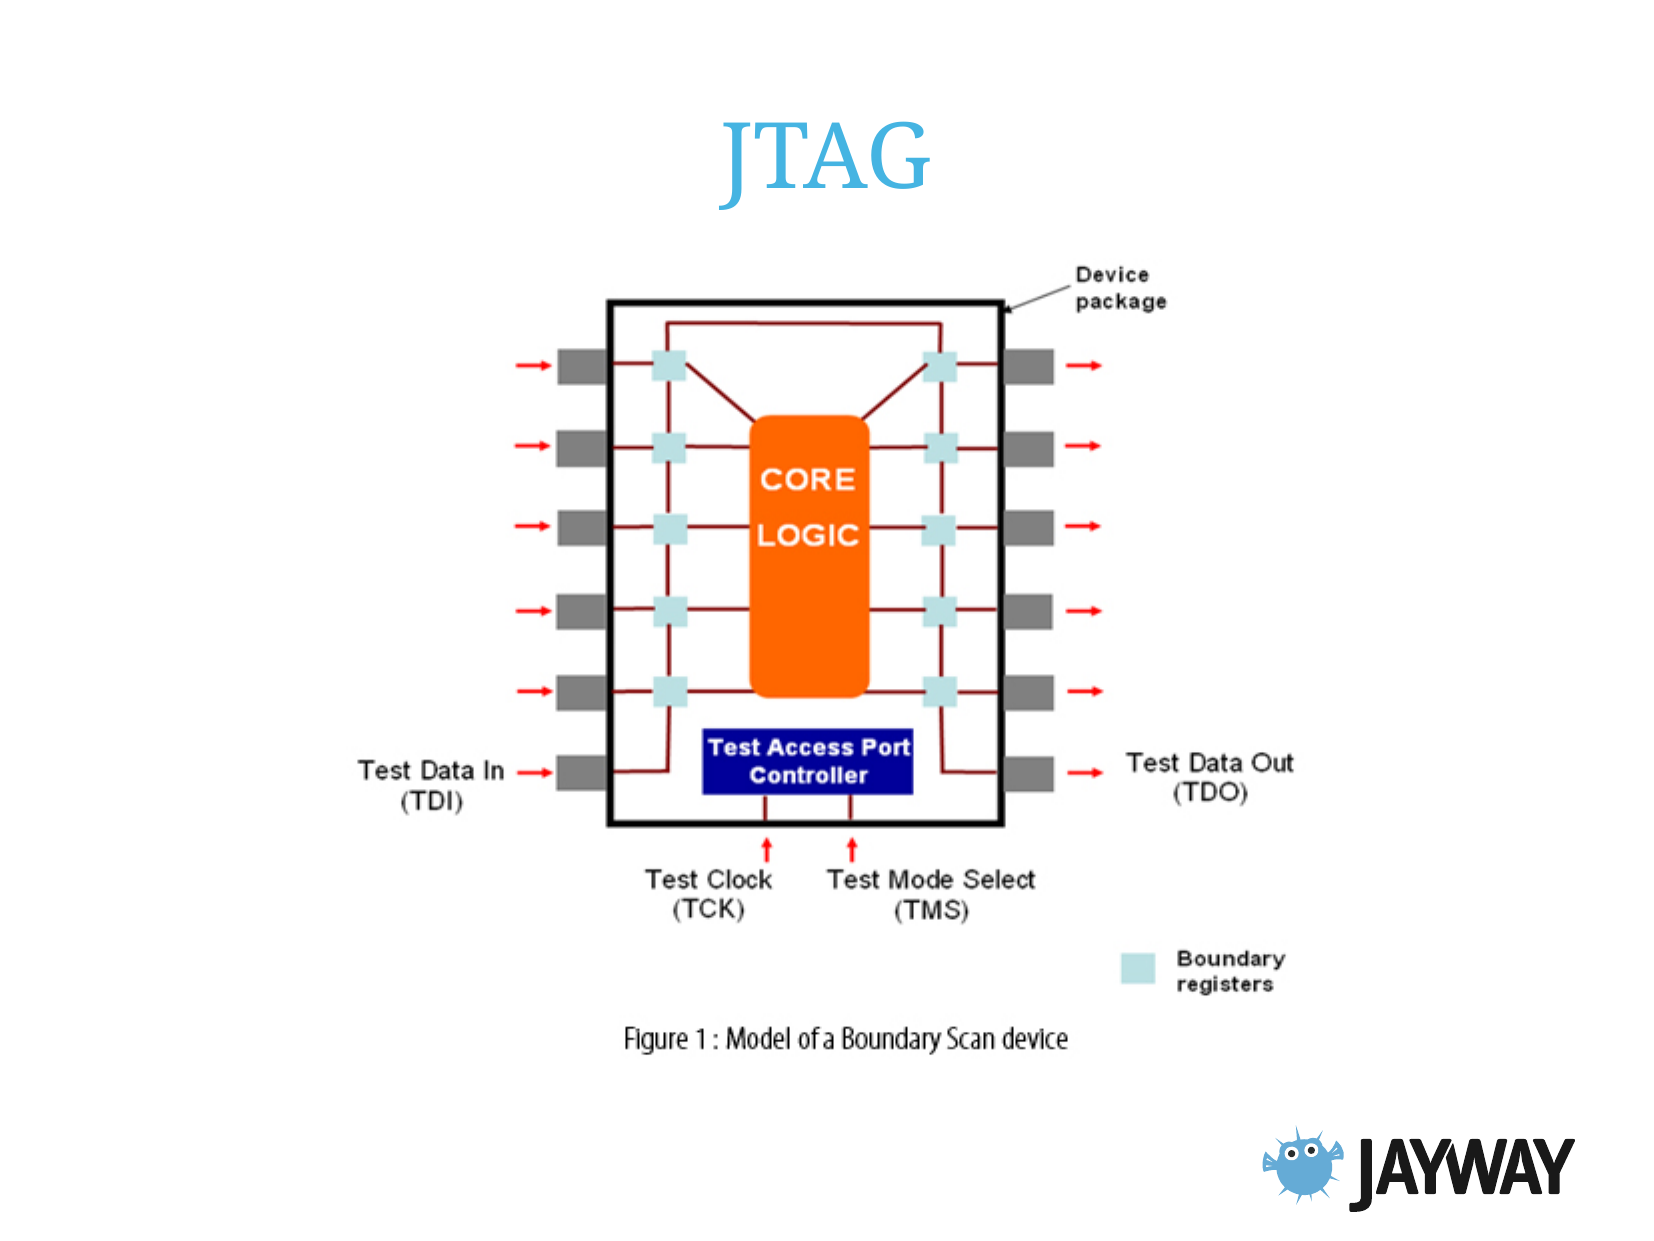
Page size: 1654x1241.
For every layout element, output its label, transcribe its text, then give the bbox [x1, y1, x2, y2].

title JTAG [82, 49, 1571, 257]
picture [346, 258, 1346, 1081]
